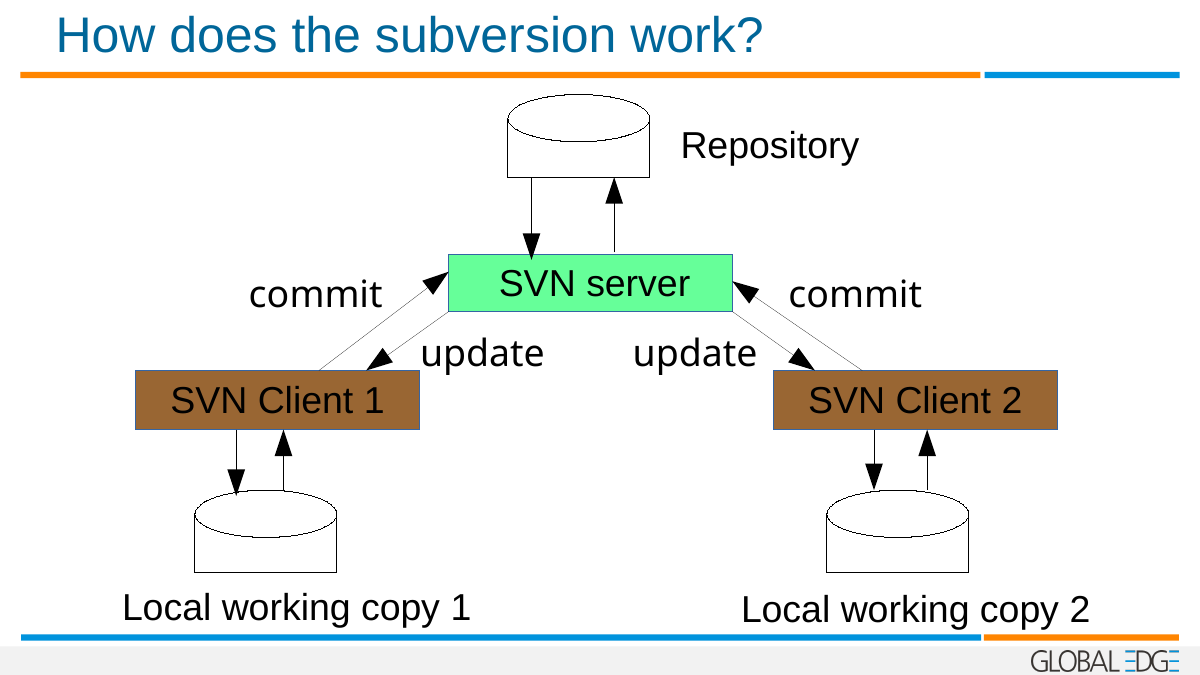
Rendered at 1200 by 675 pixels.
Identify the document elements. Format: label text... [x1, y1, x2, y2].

text_box commit [233, 260, 406, 320]
text_box [195, 490, 337, 538]
text_box Repository [665, 117, 875, 178]
text_box update [617, 319, 780, 378]
text_box SVN Client 1 [135, 370, 420, 430]
text_box SVN server [484, 254, 706, 312]
text_box [448, 224, 531, 312]
text_box SVN Client 2 [773, 370, 1058, 430]
text_box How does the subversion work? [40, 0, 779, 72]
text_box Local working copy 1 [107, 578, 487, 648]
text_box [827, 490, 969, 538]
text_box commit [773, 260, 945, 320]
text_box Local working copy 2 [726, 580, 1177, 650]
text_box [507, 94, 650, 142]
text_box [532, 224, 733, 312]
text_box update [405, 319, 567, 378]
picture [1031, 650, 1179, 672]
